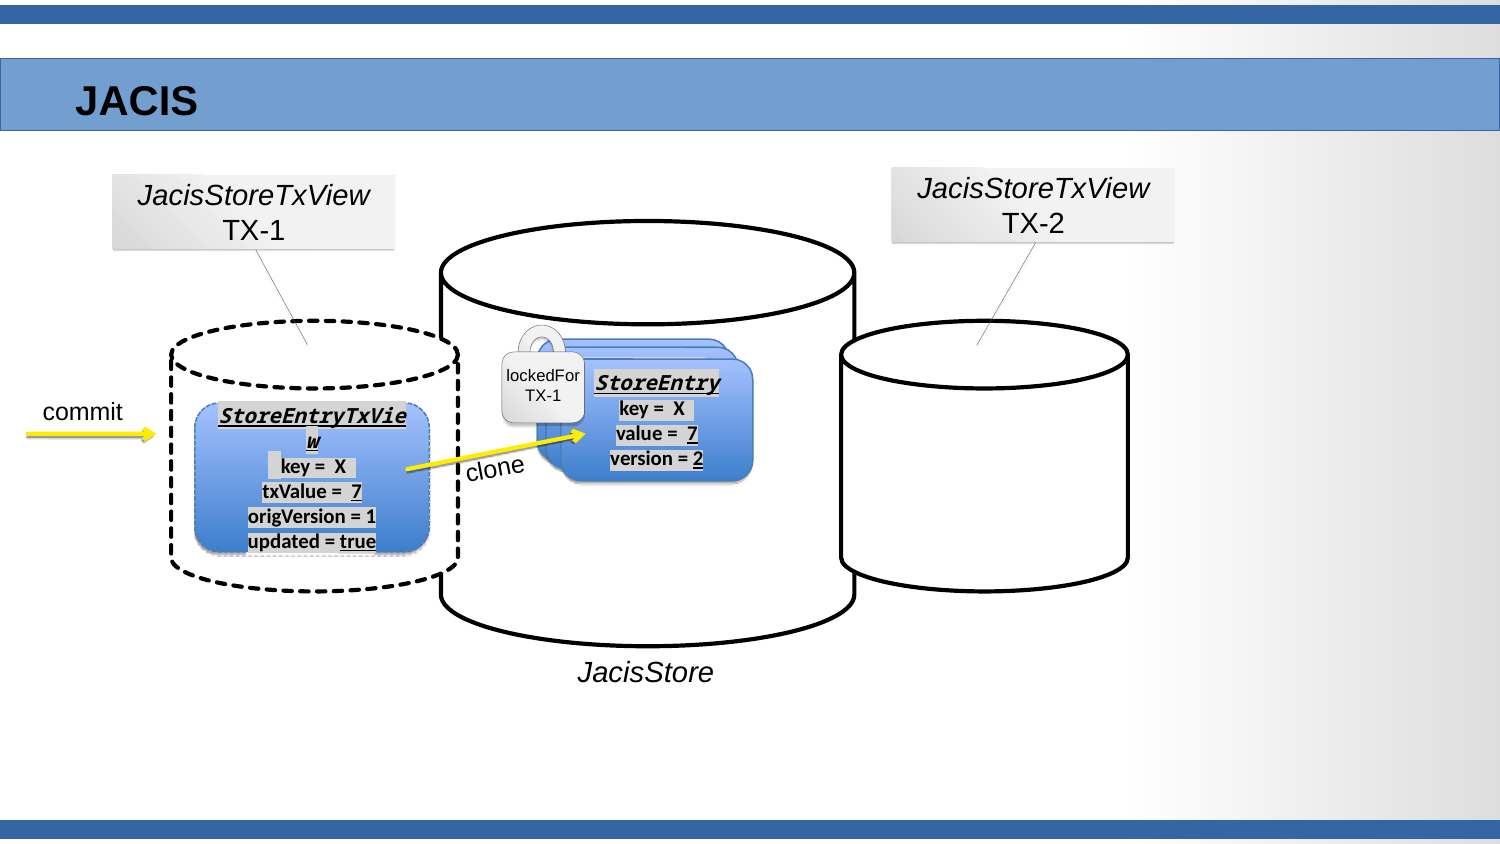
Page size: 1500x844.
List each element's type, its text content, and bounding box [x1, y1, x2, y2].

text_box StoreEntry key = X value = 42 version = 1 [566, 347, 737, 359]
text_box StoreEntryTxView key = X txValue = 7 origVersion = 1 updated = true [194, 403, 430, 552]
title JACIS – Object type specification [440, 220, 855, 325]
text_box JacisStore [533, 646, 759, 697]
title JACIS – Object type specification [171, 320, 458, 389]
text_box JacisStoreTxView TX-1 [112, 175, 396, 249]
title JACIS – Object type specification [841, 320, 1128, 389]
text_box JacisStoreTxView TX-2 [892, 168, 1175, 242]
title JACIS [63, 52, 1199, 151]
text_box commit [27, 388, 146, 433]
text_box [171, 274, 1128, 646]
text_box StoreEntry key = X value = 42 version = 1 [563, 339, 727, 349]
text_box lockedFor TX-1 [490, 357, 597, 413]
text_box StoreEntry key = X value = 7 version = 2 [560, 359, 753, 481]
text_box clone [446, 433, 560, 498]
